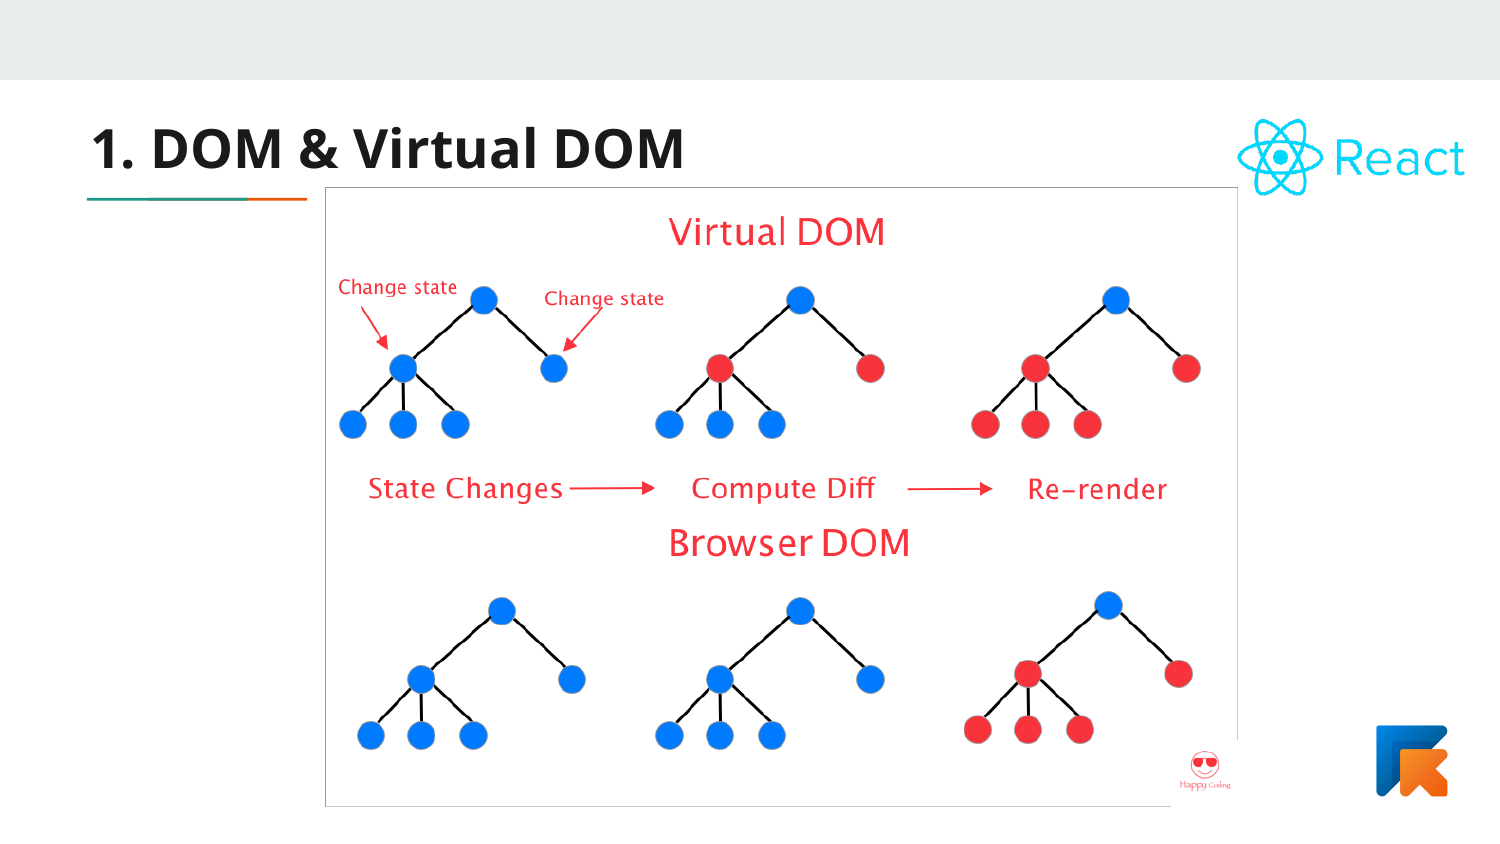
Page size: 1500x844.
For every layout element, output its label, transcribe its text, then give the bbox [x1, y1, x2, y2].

picture [1348, 711, 1476, 809]
picture [325, 103, 1470, 807]
title 1. DOM & Virtual DOM [75, 99, 1337, 188]
